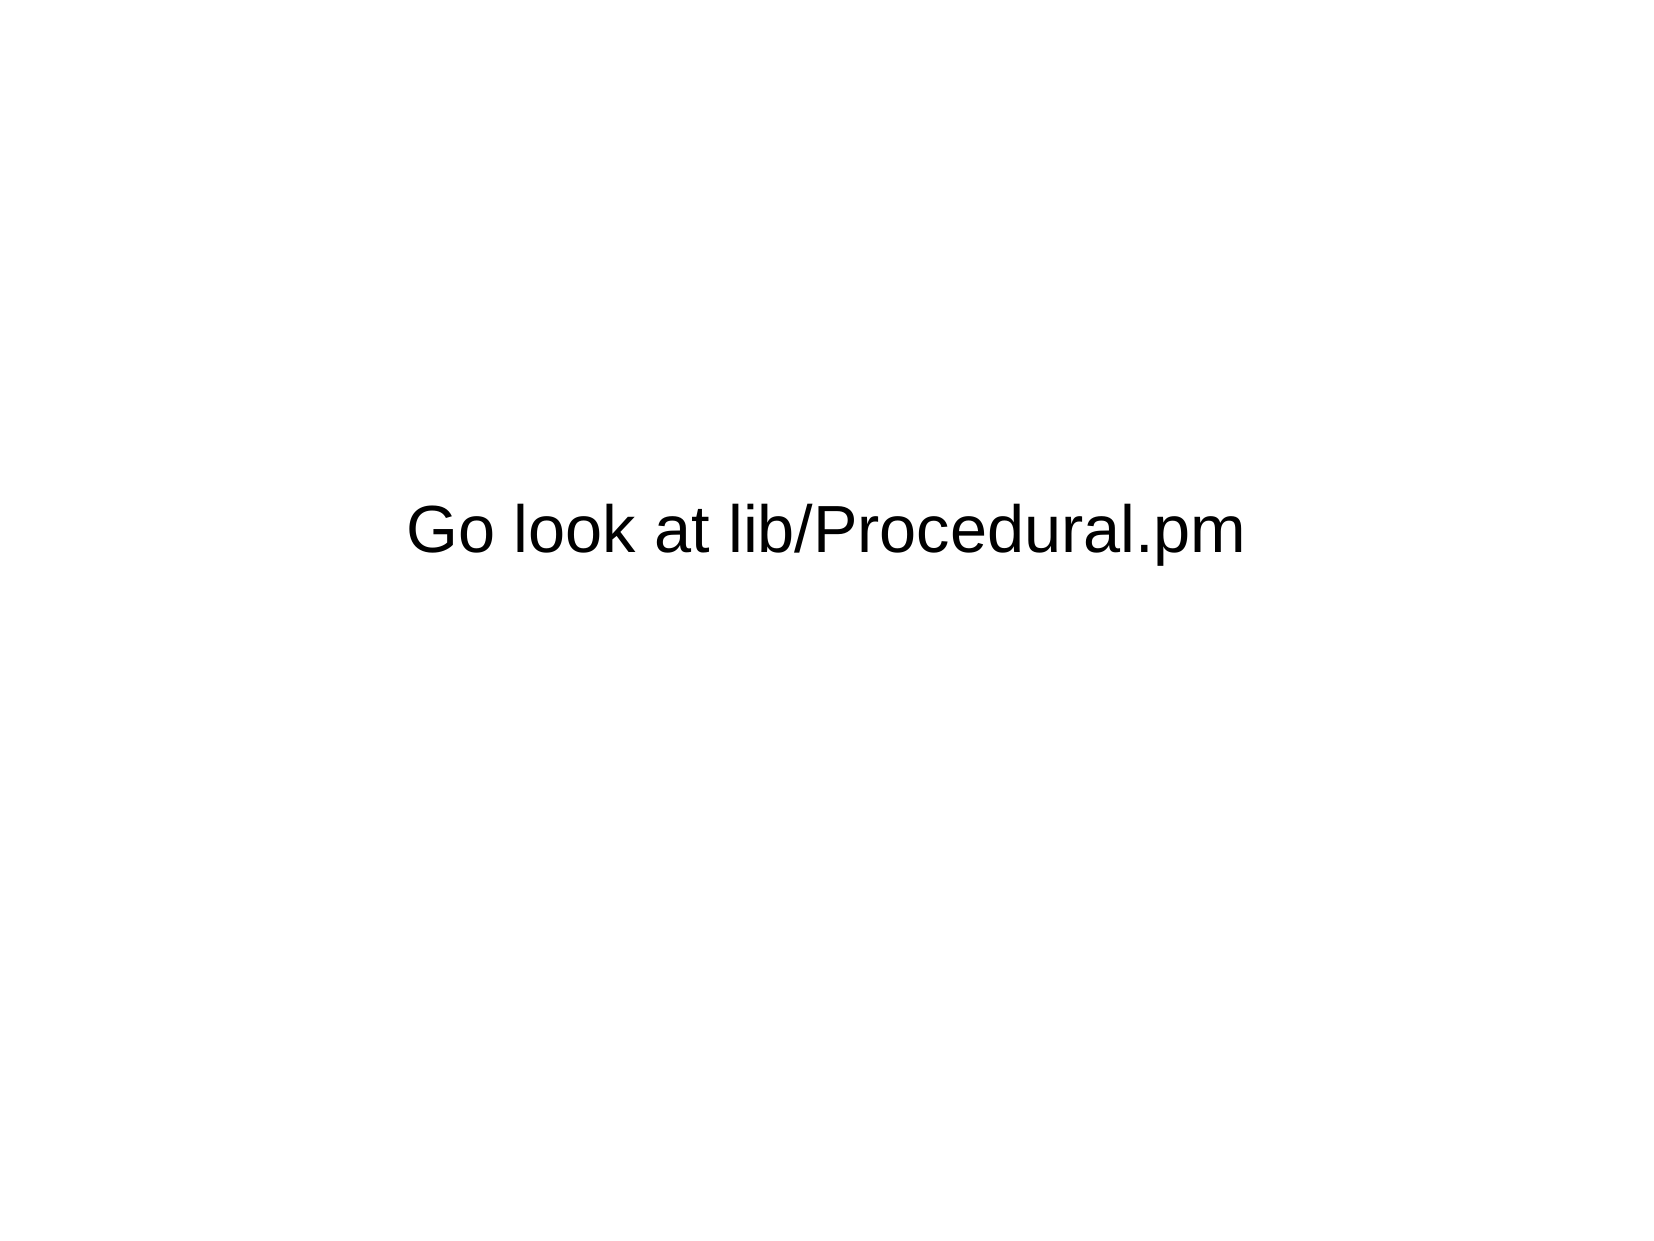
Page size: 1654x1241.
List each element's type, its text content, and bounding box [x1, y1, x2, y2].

subtitle Go look at lib/Procedural.pm [82, 49, 1571, 1010]
